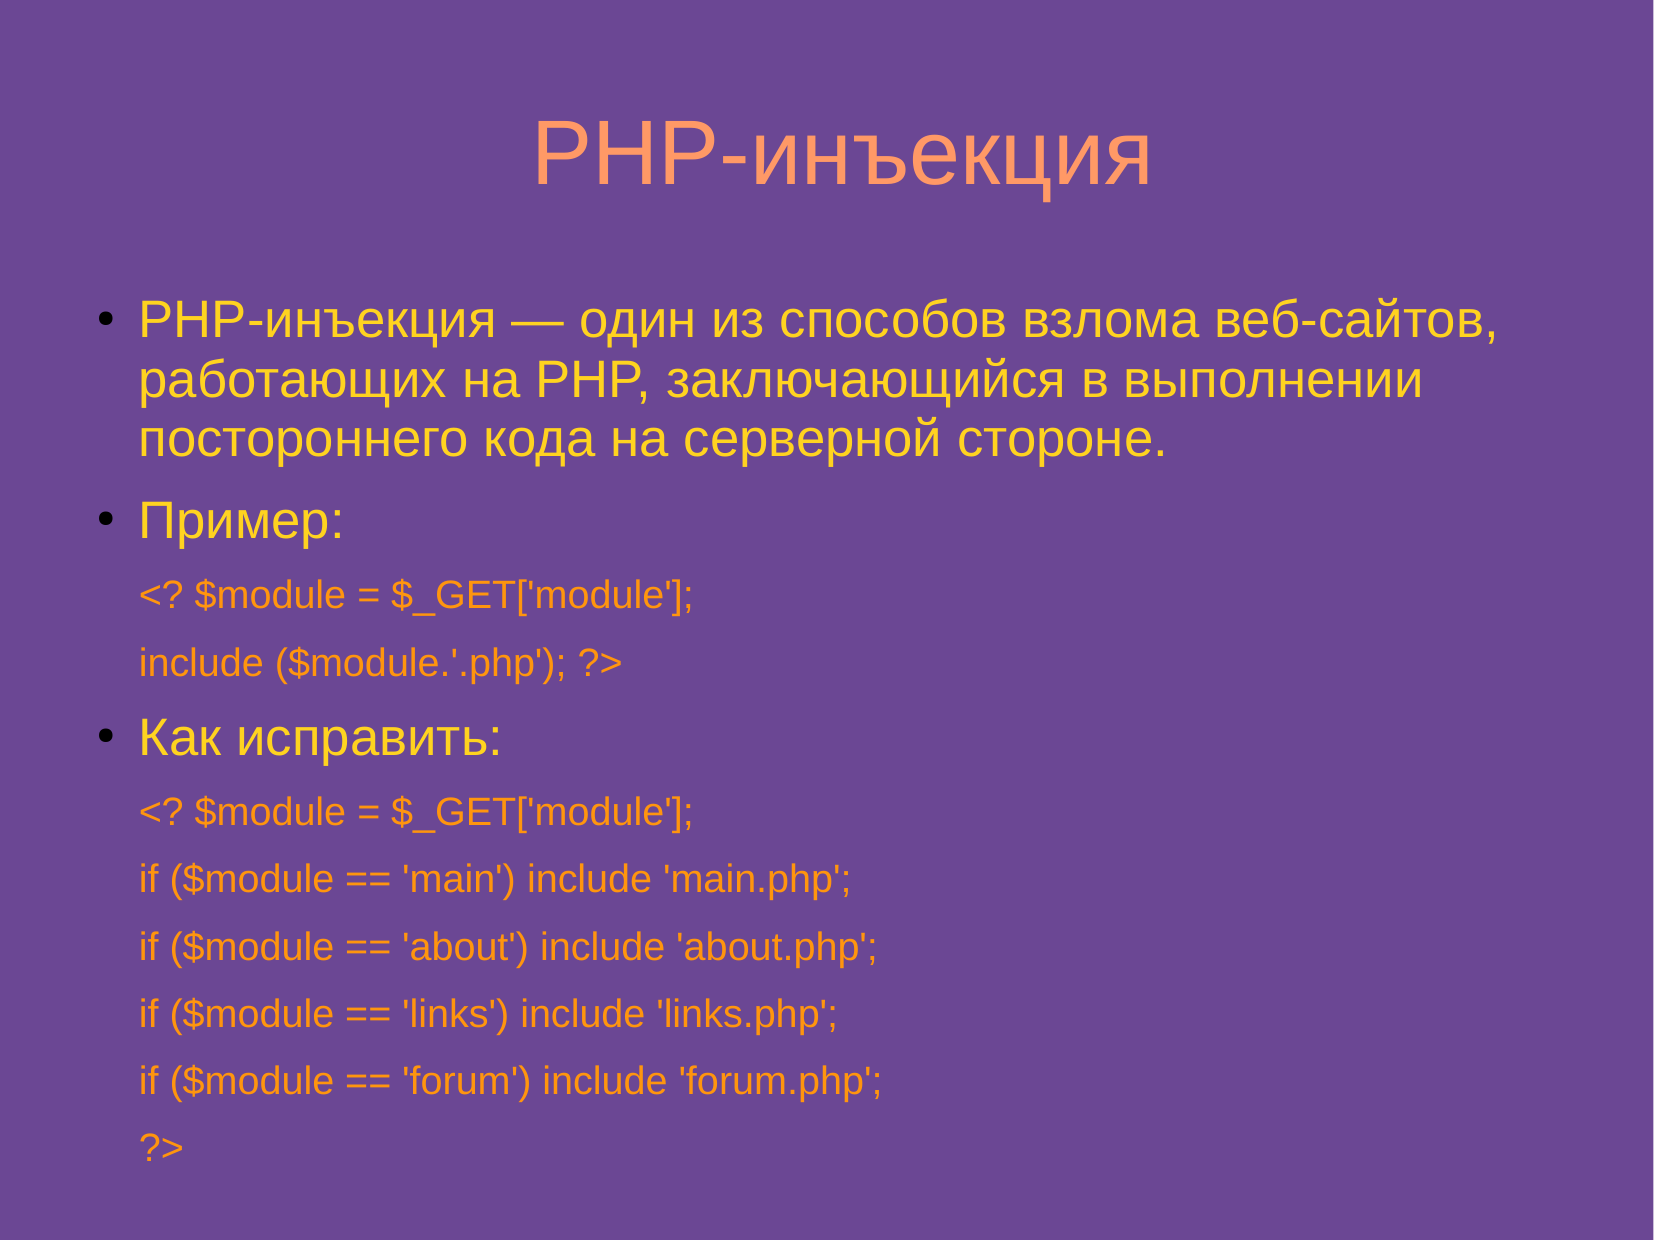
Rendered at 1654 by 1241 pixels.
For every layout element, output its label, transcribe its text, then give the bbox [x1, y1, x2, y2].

list PHP-инъекция — один из способов взлома веб-сайтов, работающих на PHP, заключающийся в выполнении постороннего кода на серверной стороне. Пример: <? $module = $_GET['module']; include ($module.'.php'); ?> Как исправить: <? $module = $_GET['module']; if ($module == 'main') include 'main.php'; if ($module == 'about') include 'about.php'; if ($module == 'links') include 'links.php'; if ($module == 'forum') include 'forum.php'; ?> [82, 290, 1571, 1182]
title PHP-инъекция [82, 49, 1571, 257]
